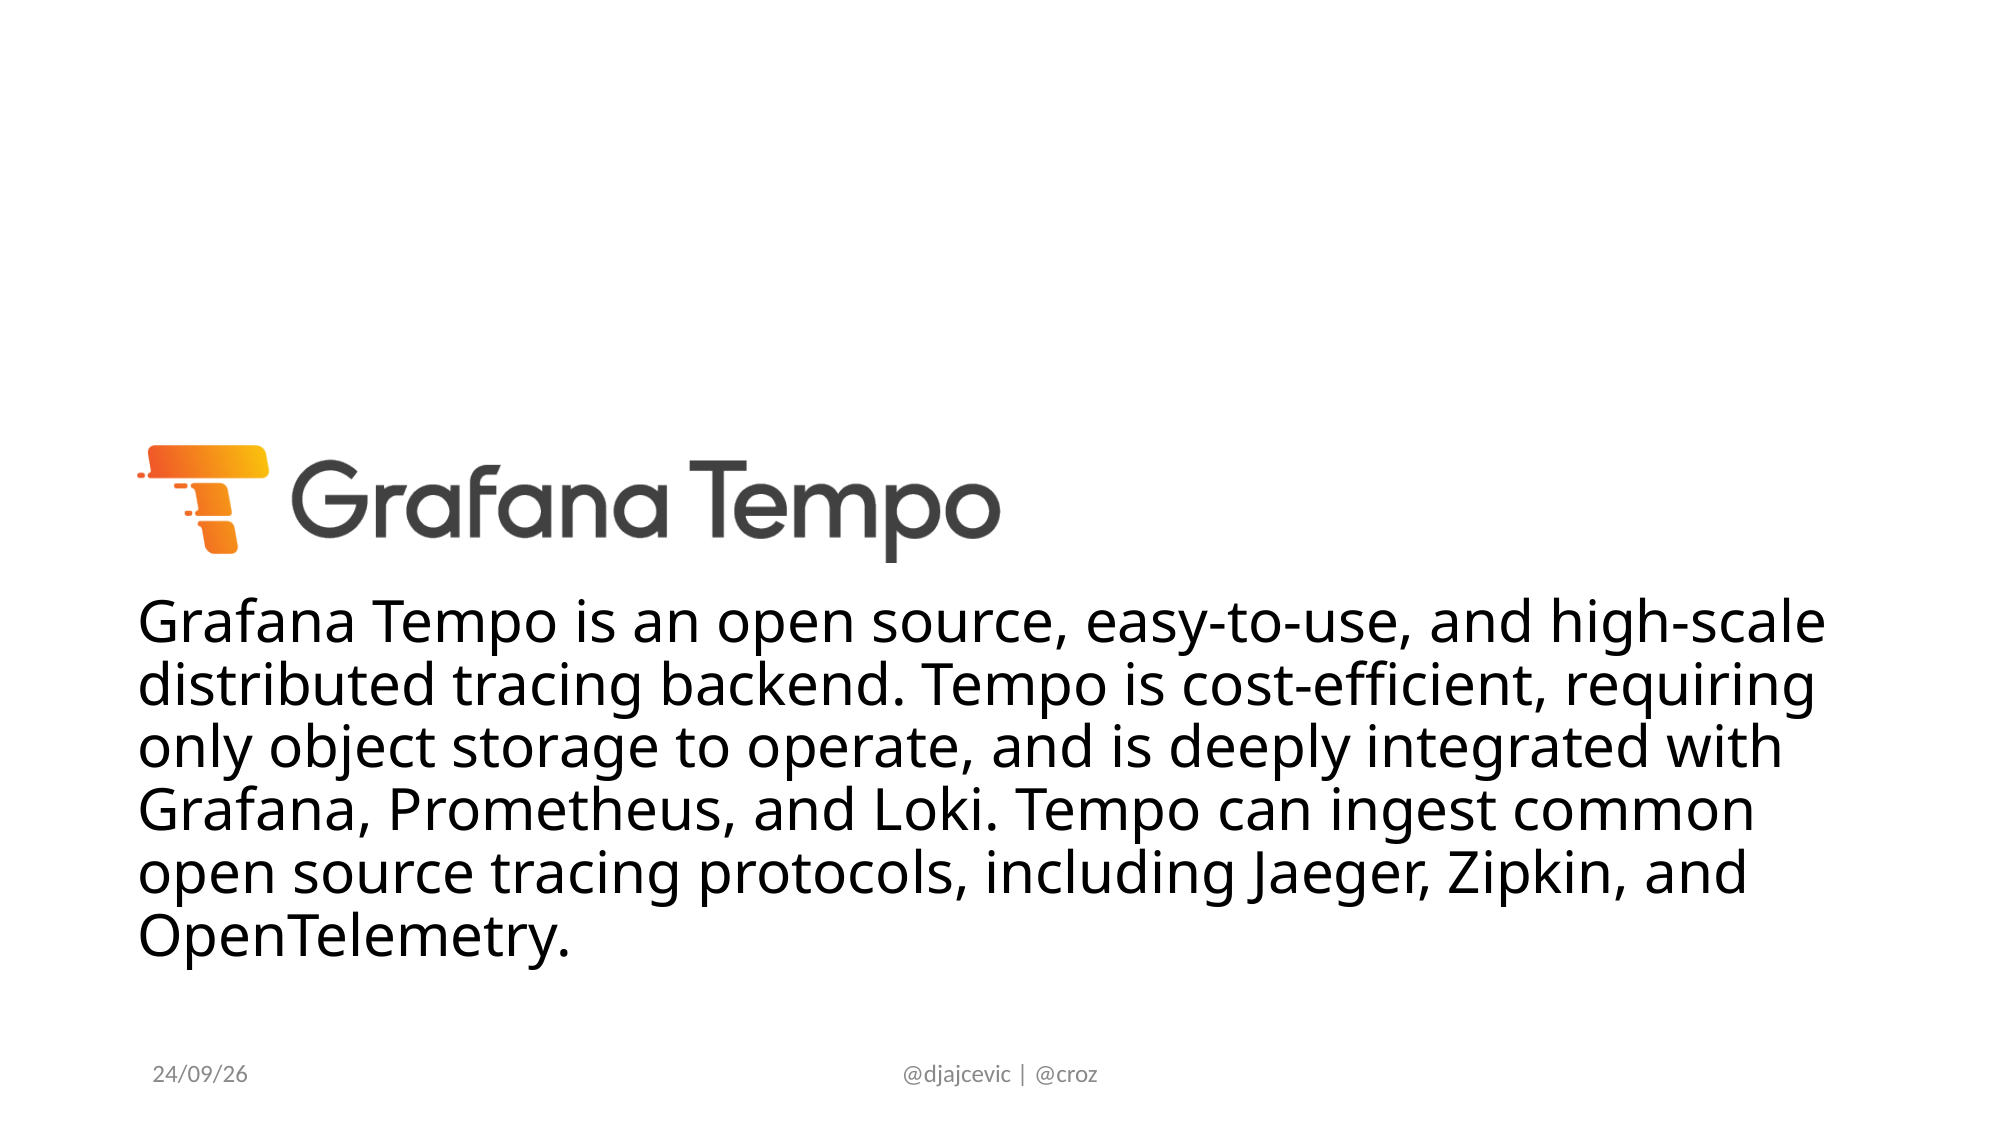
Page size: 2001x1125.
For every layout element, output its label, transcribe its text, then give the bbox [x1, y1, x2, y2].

text_box [137, 1042, 588, 1103]
list Grafana Tempo is an open source, easy-to-use, and high-scale distributed tracing backend. Tempo is cost-efficient, requiring only object storage to operate, and is deeply integrated with Grafana, Prometheus, and Loki. Tempo can ingest common open source tracing protocols, including Jaeger, Zipkin, and OpenTelemetry. [137, 562, 1863, 1014]
picture [137, 445, 1001, 563]
text_box @djajcevic | @croz [662, 1042, 1338, 1103]
